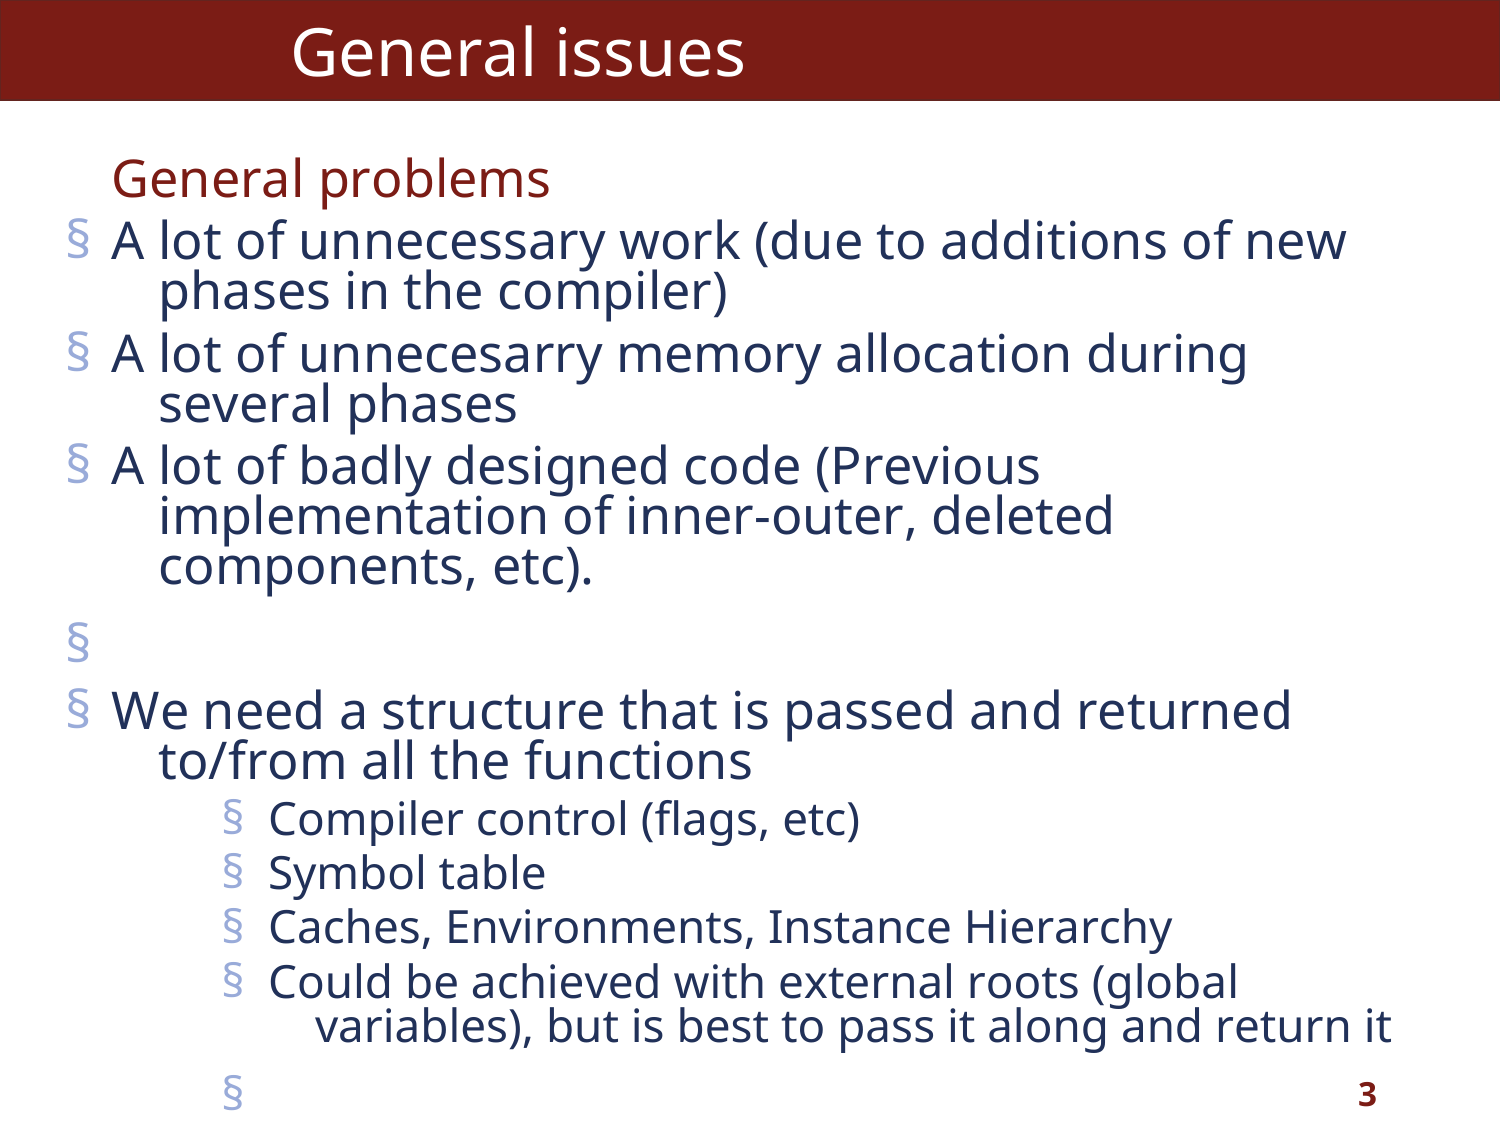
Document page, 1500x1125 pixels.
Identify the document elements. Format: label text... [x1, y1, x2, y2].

list General problems A lot of unnecessary work (due to additions of new phases in the compiler) A lot of unnecesarry memory allocation during several phases A lot of badly designed code (Previous implementation of inner-outer, deleted components, etc). We need a structure that is passed and returned to/from all the functions Compiler control (flags, etc) Symbol table Caches, Environments, Instance Hierarchy Could be achieved with external roots (global variables), but is best to pass it along and return it [50, 149, 1451, 1075]
title General issues [275, 0, 1500, 100]
text_box 3 [1342, 1065, 1493, 1116]
